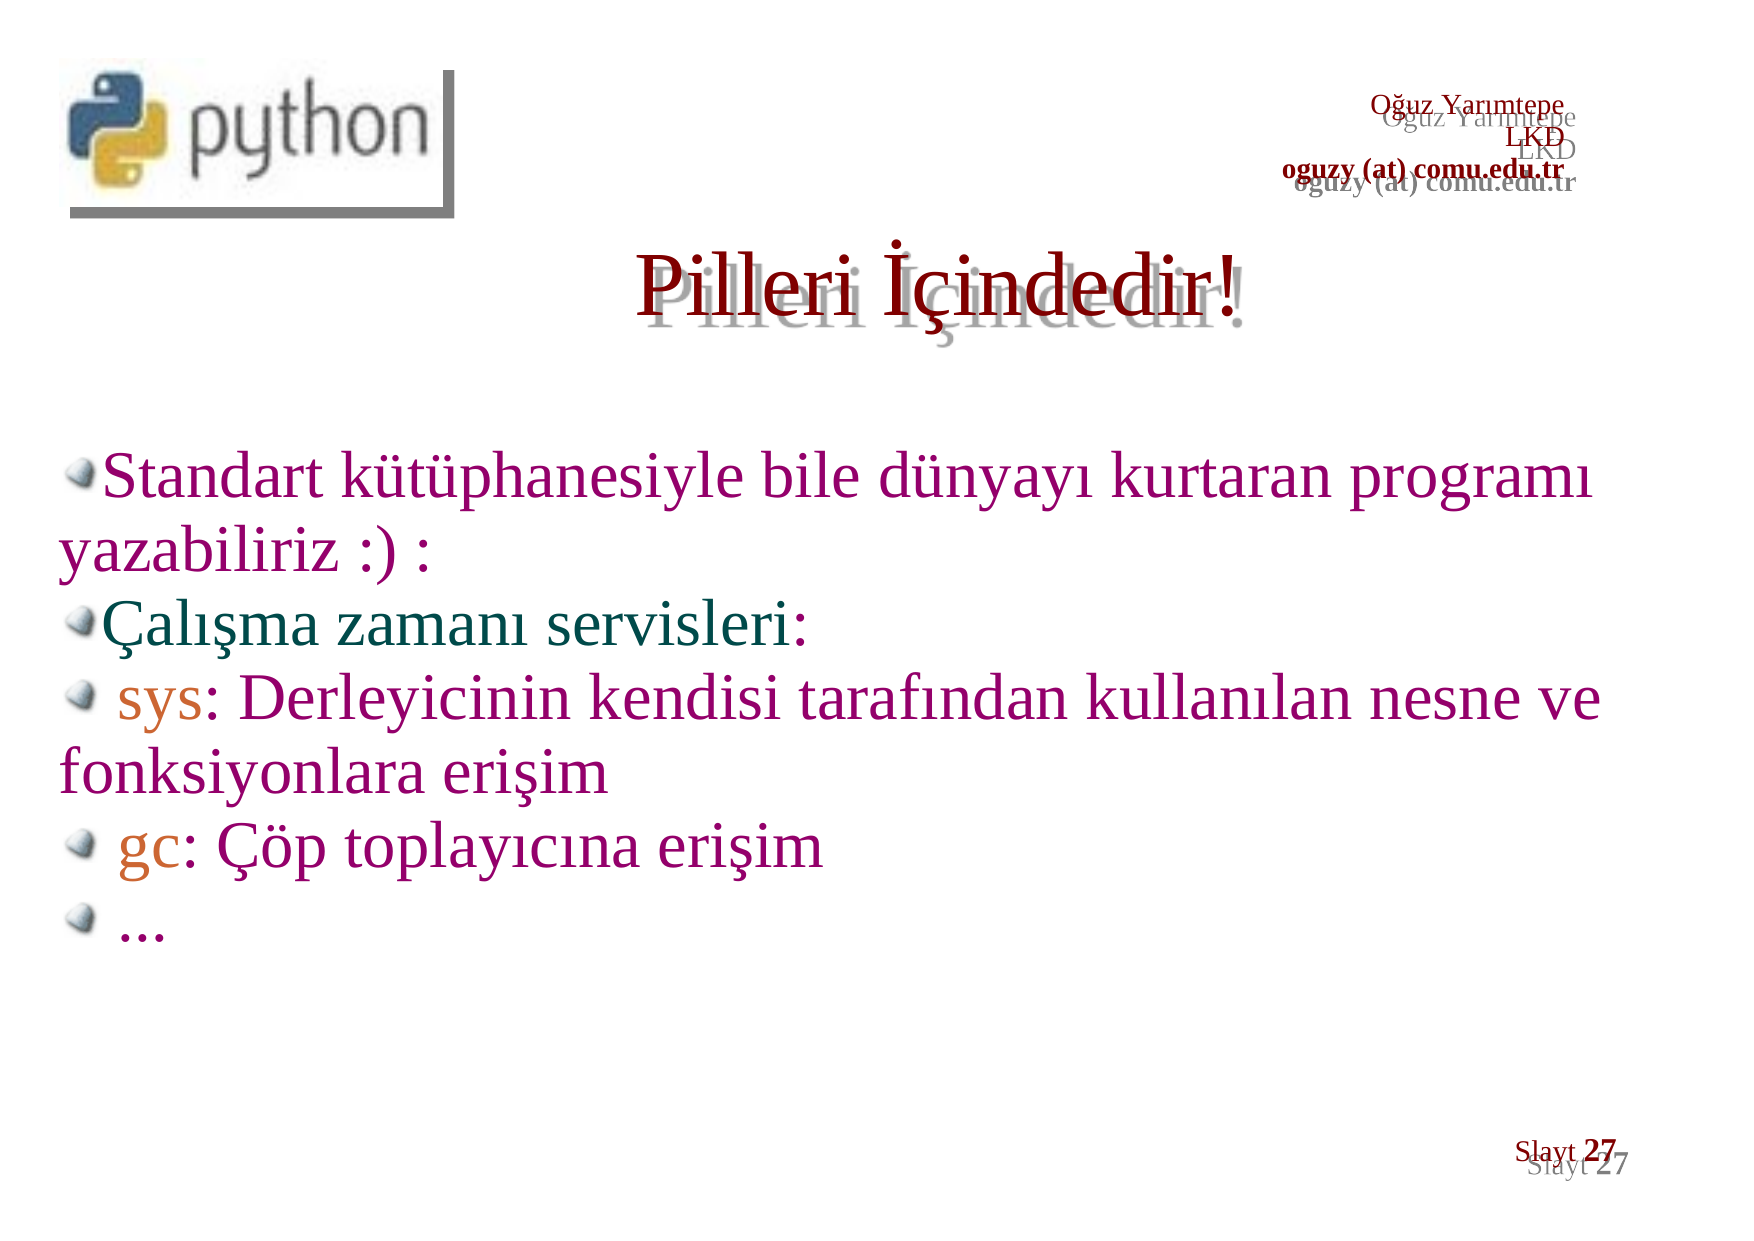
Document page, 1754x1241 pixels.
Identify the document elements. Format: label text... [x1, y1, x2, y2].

title Pilleri İçindedir! [194, 214, 1684, 355]
picture [59, 58, 443, 207]
subtitle Standart kütüphanesiyle bile dünyayı kurtaran programı yazabiliriz :) : Çalışma zamanı servisleri: sys: Derleyicinin kendisi tarafından kullanılan nesne ve fonksiyonlara erişim gc: Çöp toplayıcına erişim ... [59, 360, 1695, 1034]
